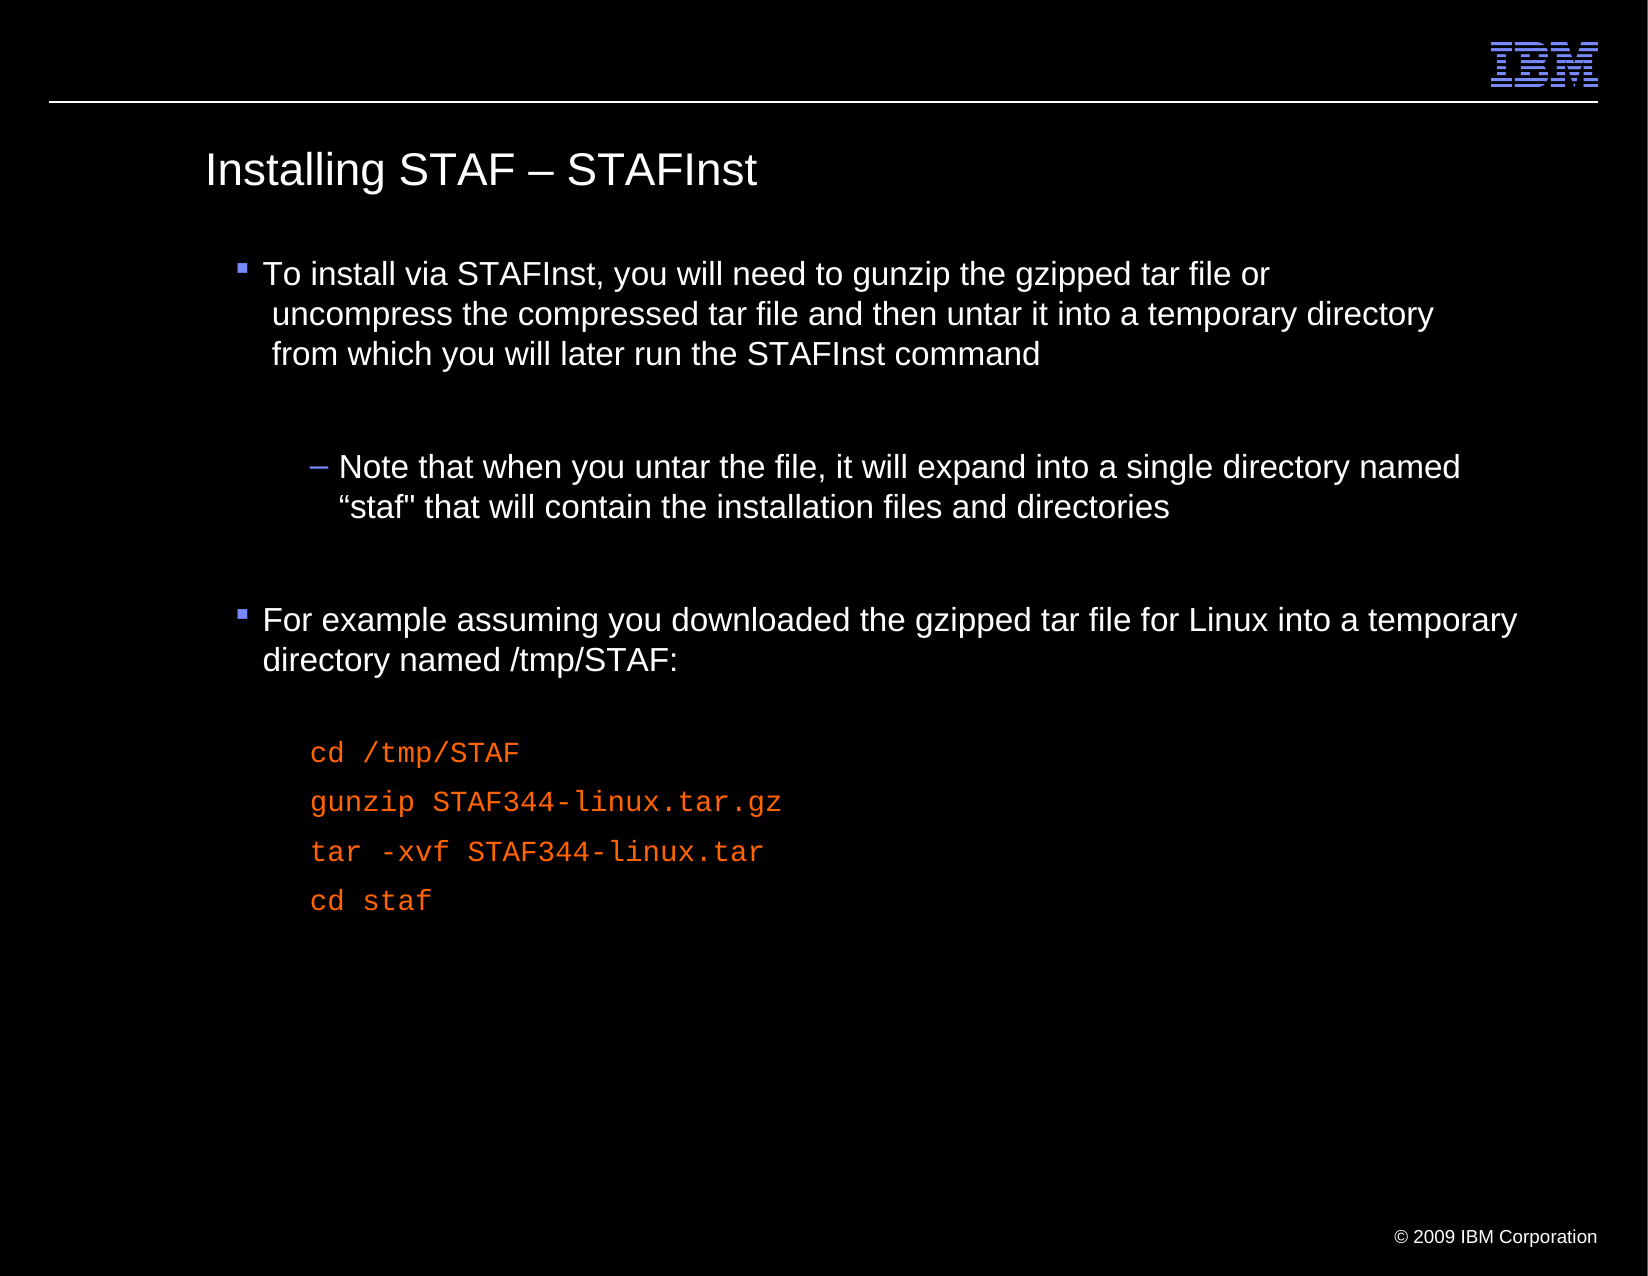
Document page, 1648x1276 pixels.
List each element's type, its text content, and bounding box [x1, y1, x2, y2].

text_box To install via STAFInst, you will need to gunzip the gzipped tar file or uncompress the compressed tar file and then untar it into a temporary directory from which you will later run the STAFInst command Note that when you untar the file, it will expand into a single directory named “staf" that will contain the installation files and directories For example assuming you downloaded the gzipped tar file for Linux into a temporary directory named /tmp/STAF: cd /tmp/STAF gunzip STAF344-linux.tar.gz tar -xvf STAF344-linux.tar cd staf [235, 252, 1624, 917]
picture [1491, 42, 1598, 87]
title Installing STAF – STAFInst [188, 137, 1648, 231]
